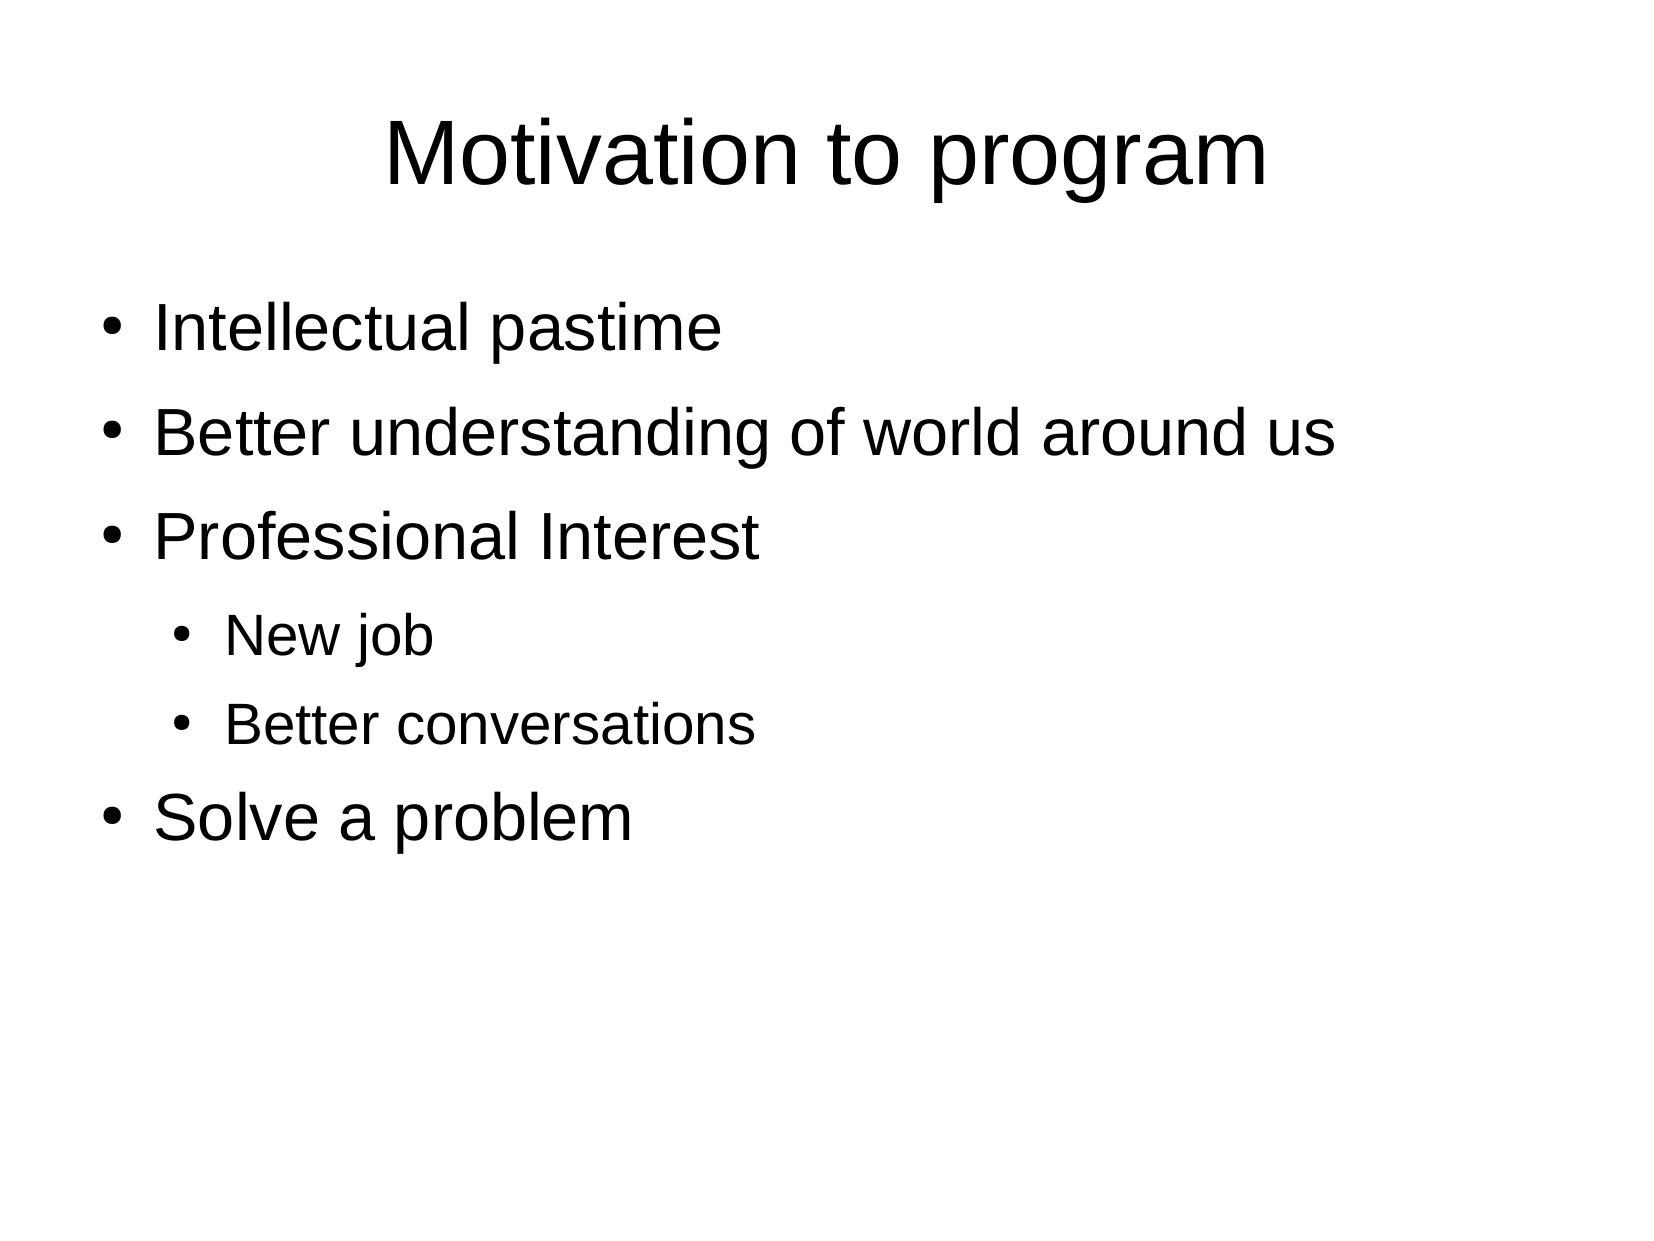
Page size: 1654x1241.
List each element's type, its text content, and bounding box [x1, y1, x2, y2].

list Intellectual pastime Better understanding of world around us Professional Interest New job Better conversations Solve a problem [82, 290, 1571, 1109]
title Motivation to program [82, 49, 1571, 257]
